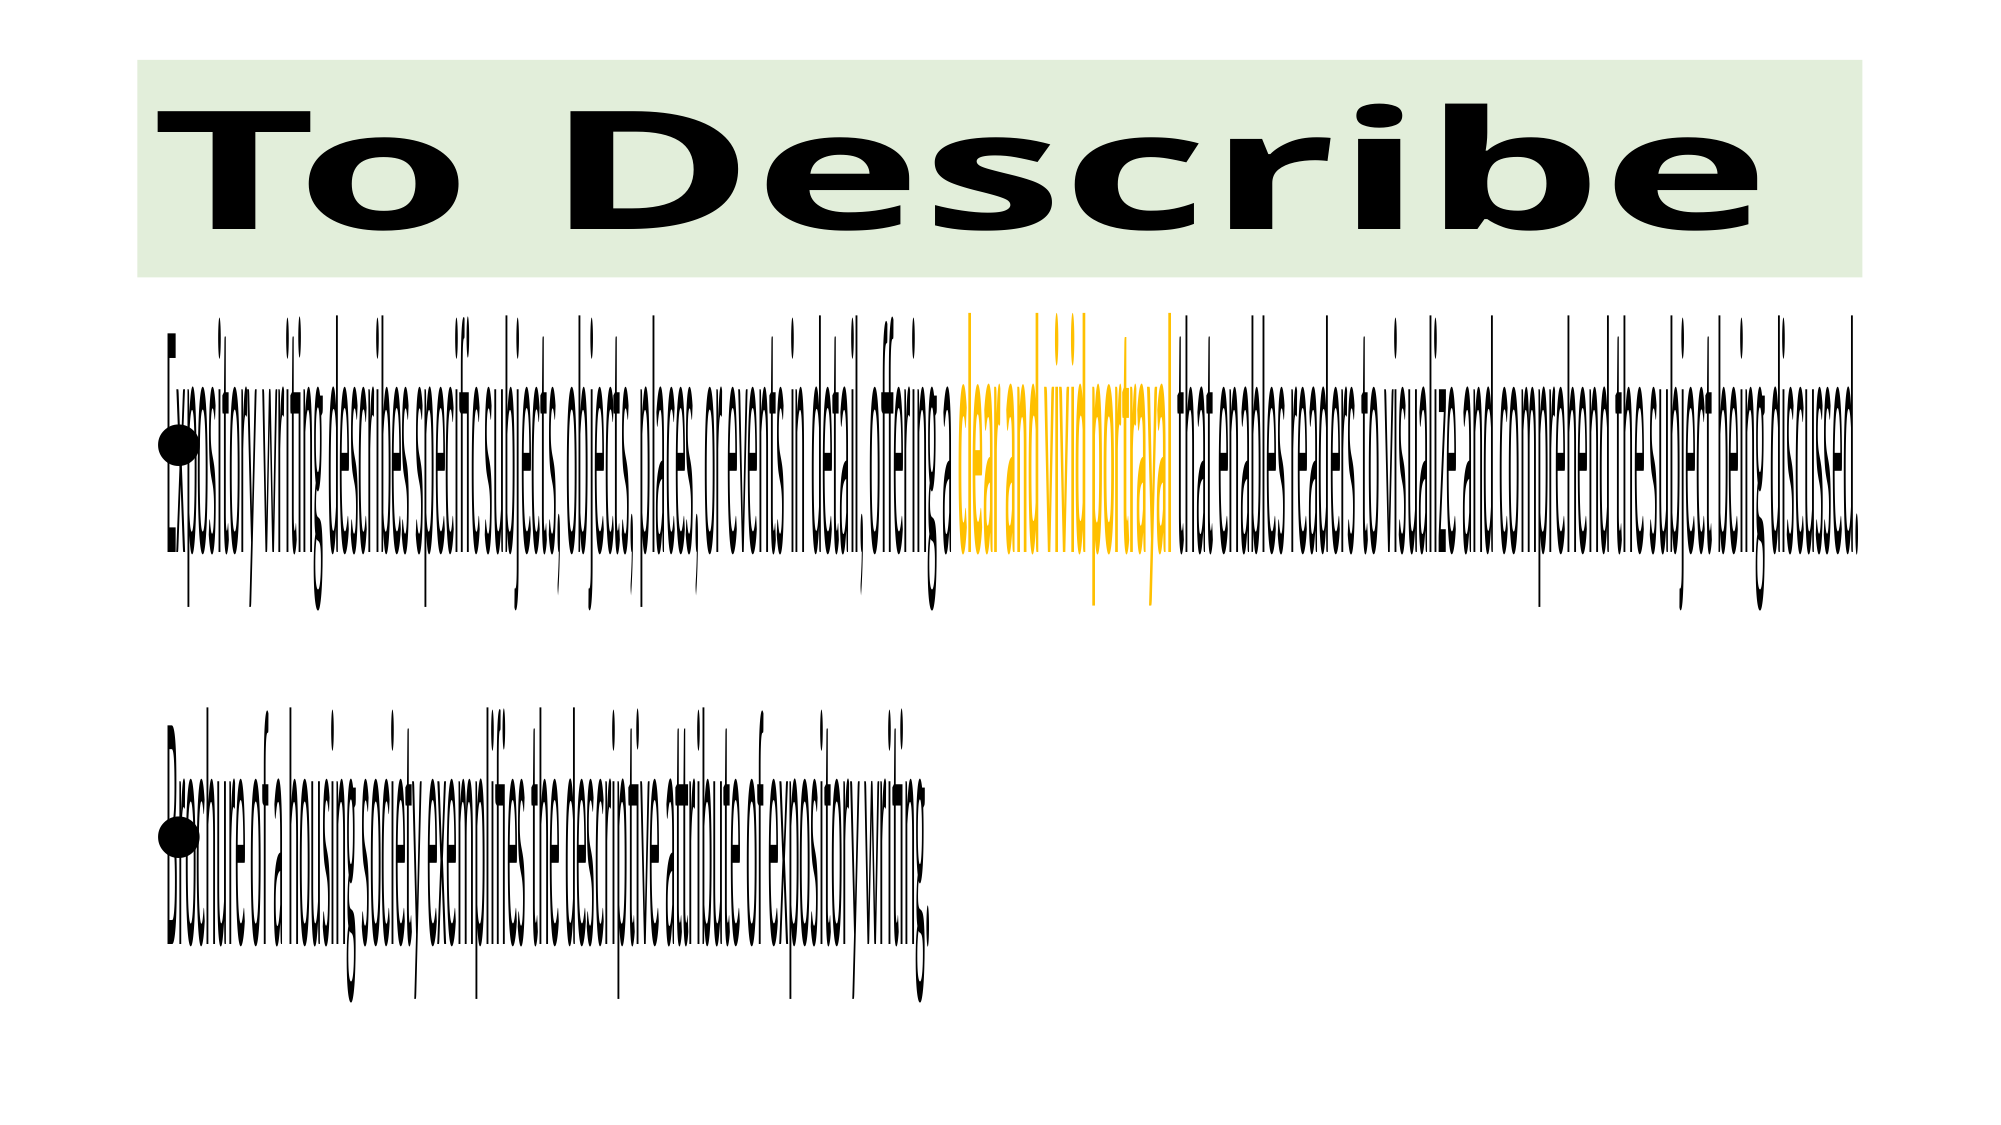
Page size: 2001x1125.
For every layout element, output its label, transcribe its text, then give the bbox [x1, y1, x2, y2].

list Expository writing describes specific subjects, objects, places, or events in detail, offering a clear and vivid portrayal that enables readers to visualize and comprehend the subject being discussed. Brochure of a housing society exemplifies the descriptive attribute of expository writing. [137, 299, 1863, 1014]
title To Describe [137, 59, 1863, 278]
